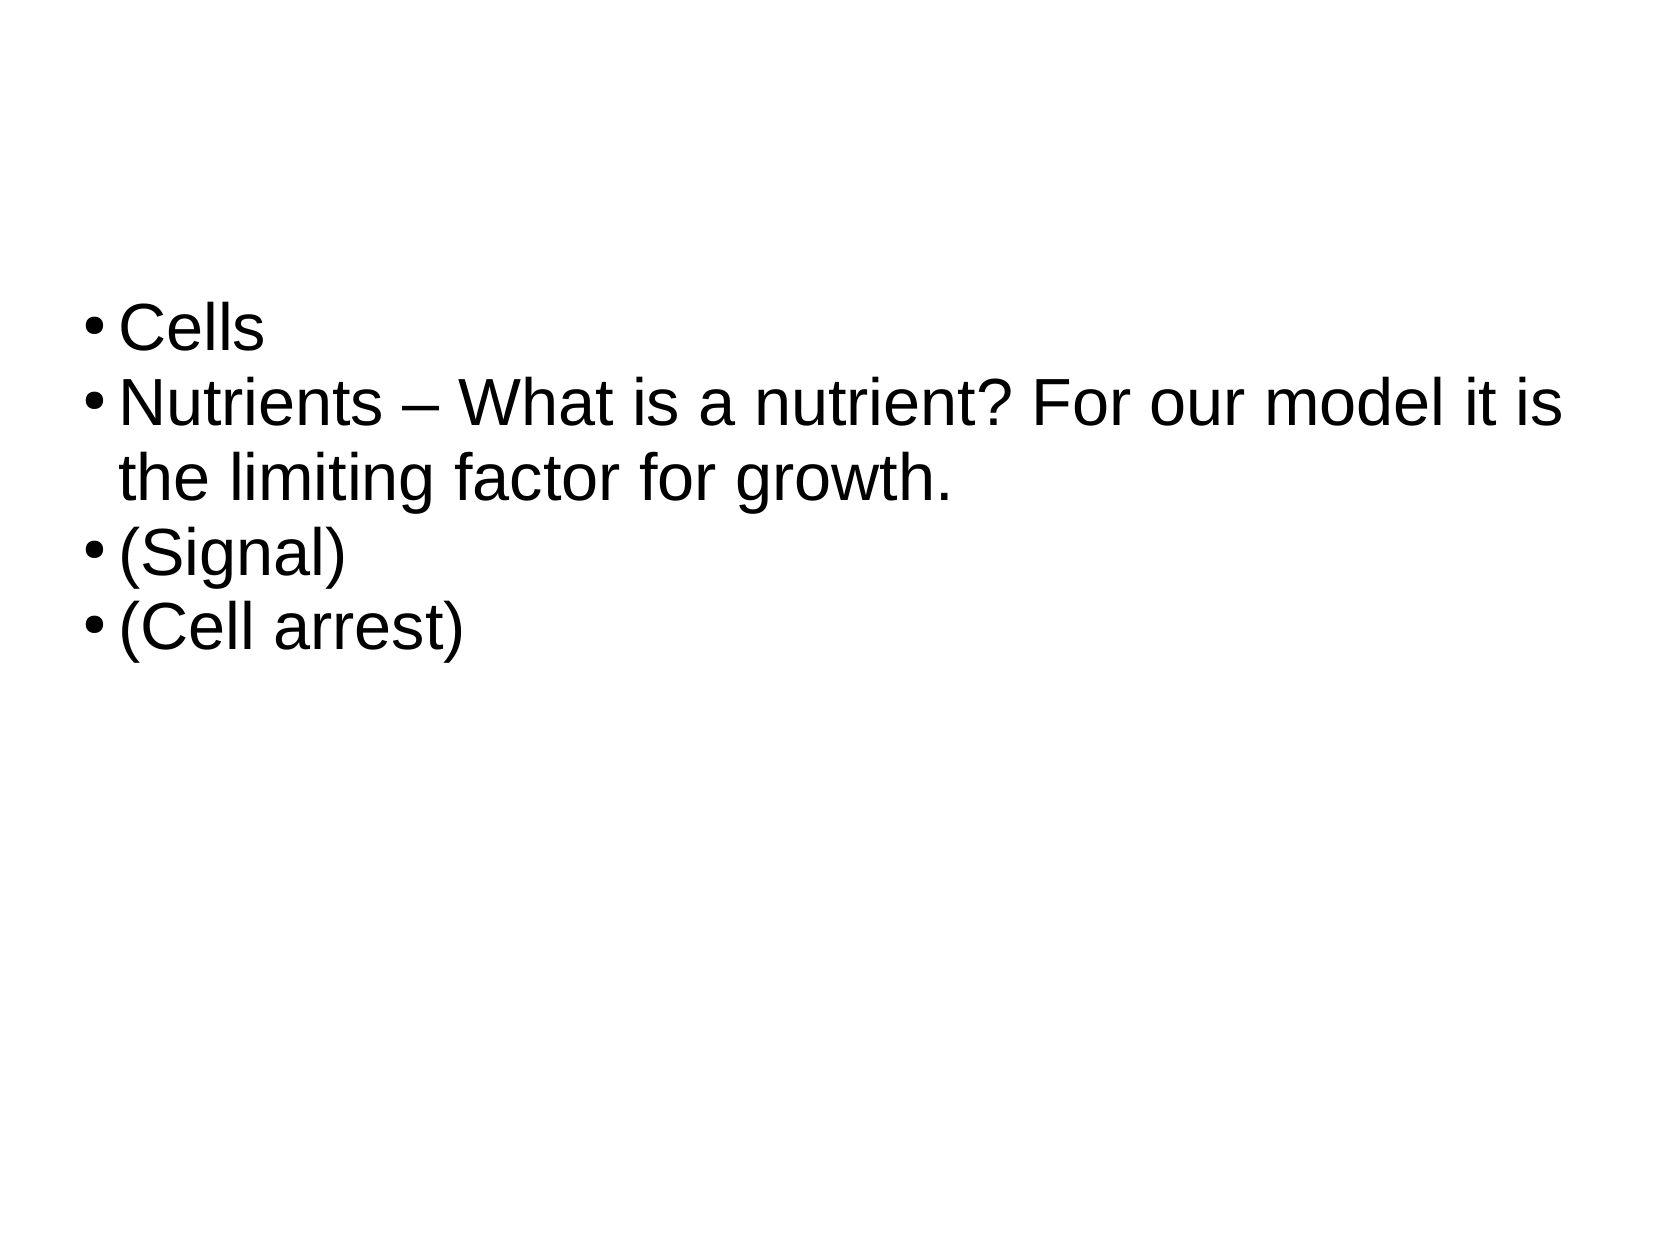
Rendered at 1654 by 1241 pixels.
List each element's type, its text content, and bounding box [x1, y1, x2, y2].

subtitle Cells Nutrients – What is a nutrient? For our model it is the limiting factor for growth. (Signal) (Cell arrest) [82, 290, 1571, 1010]
